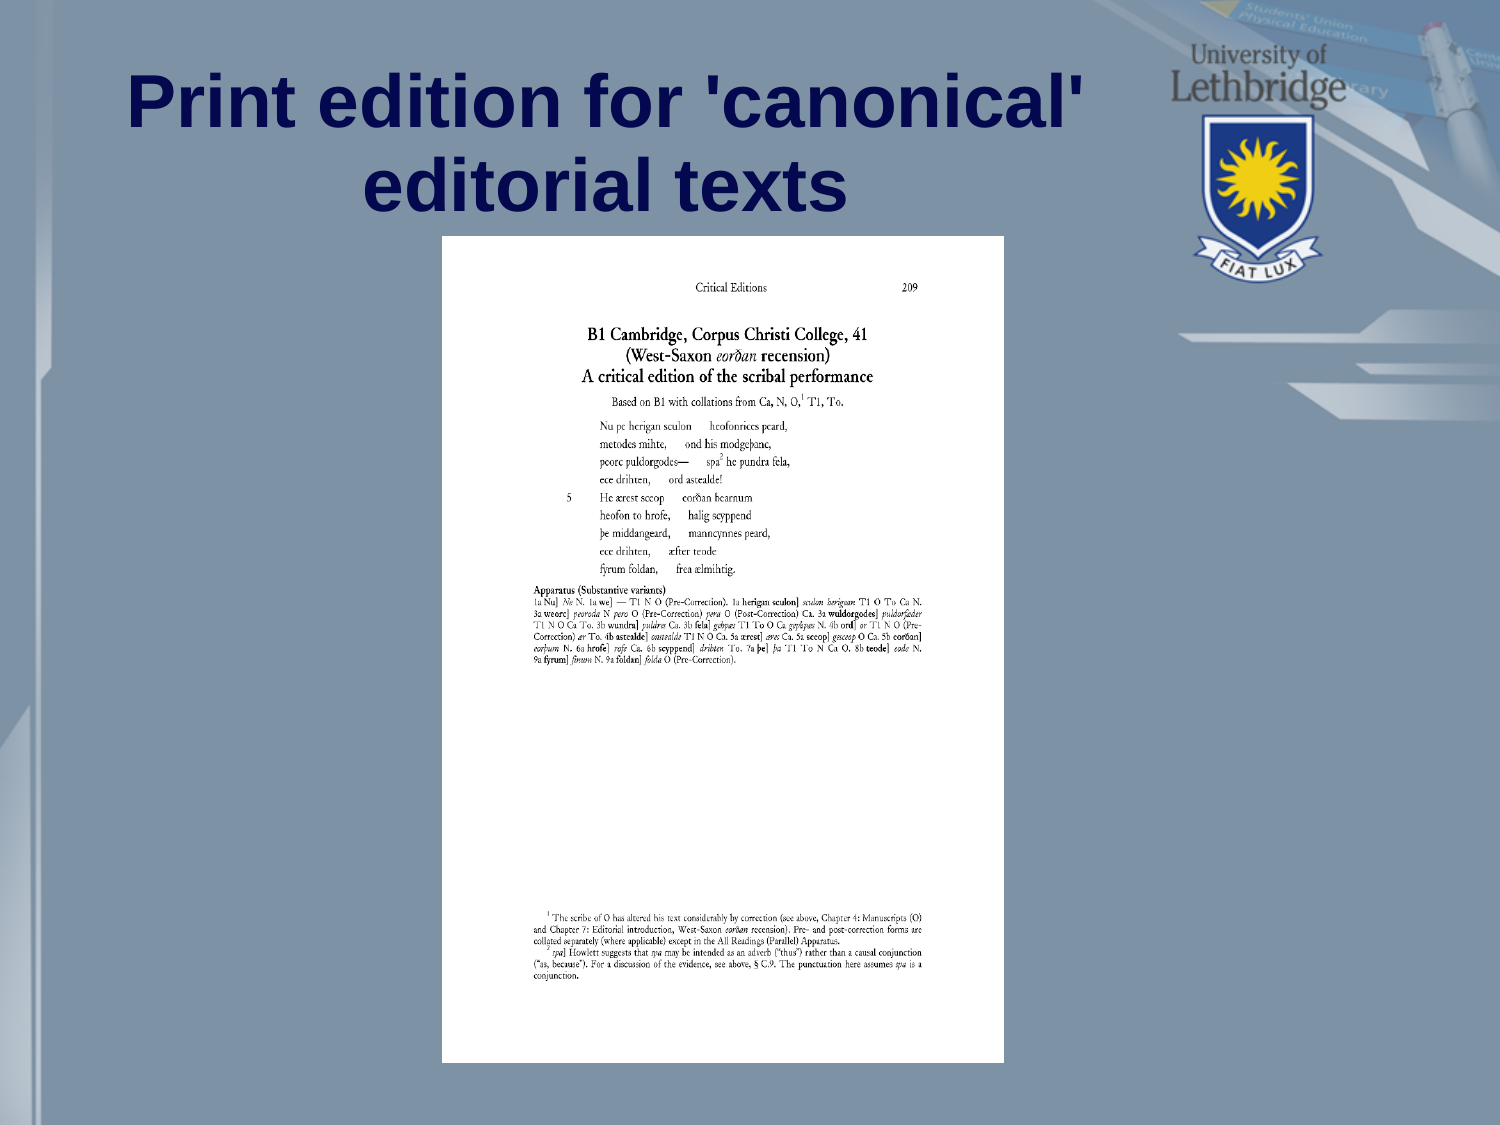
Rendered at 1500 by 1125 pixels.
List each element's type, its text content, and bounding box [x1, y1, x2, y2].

picture [0, 0, 1500, 1125]
title Print edition for 'canonical' editorial texts [75, 46, 1138, 241]
